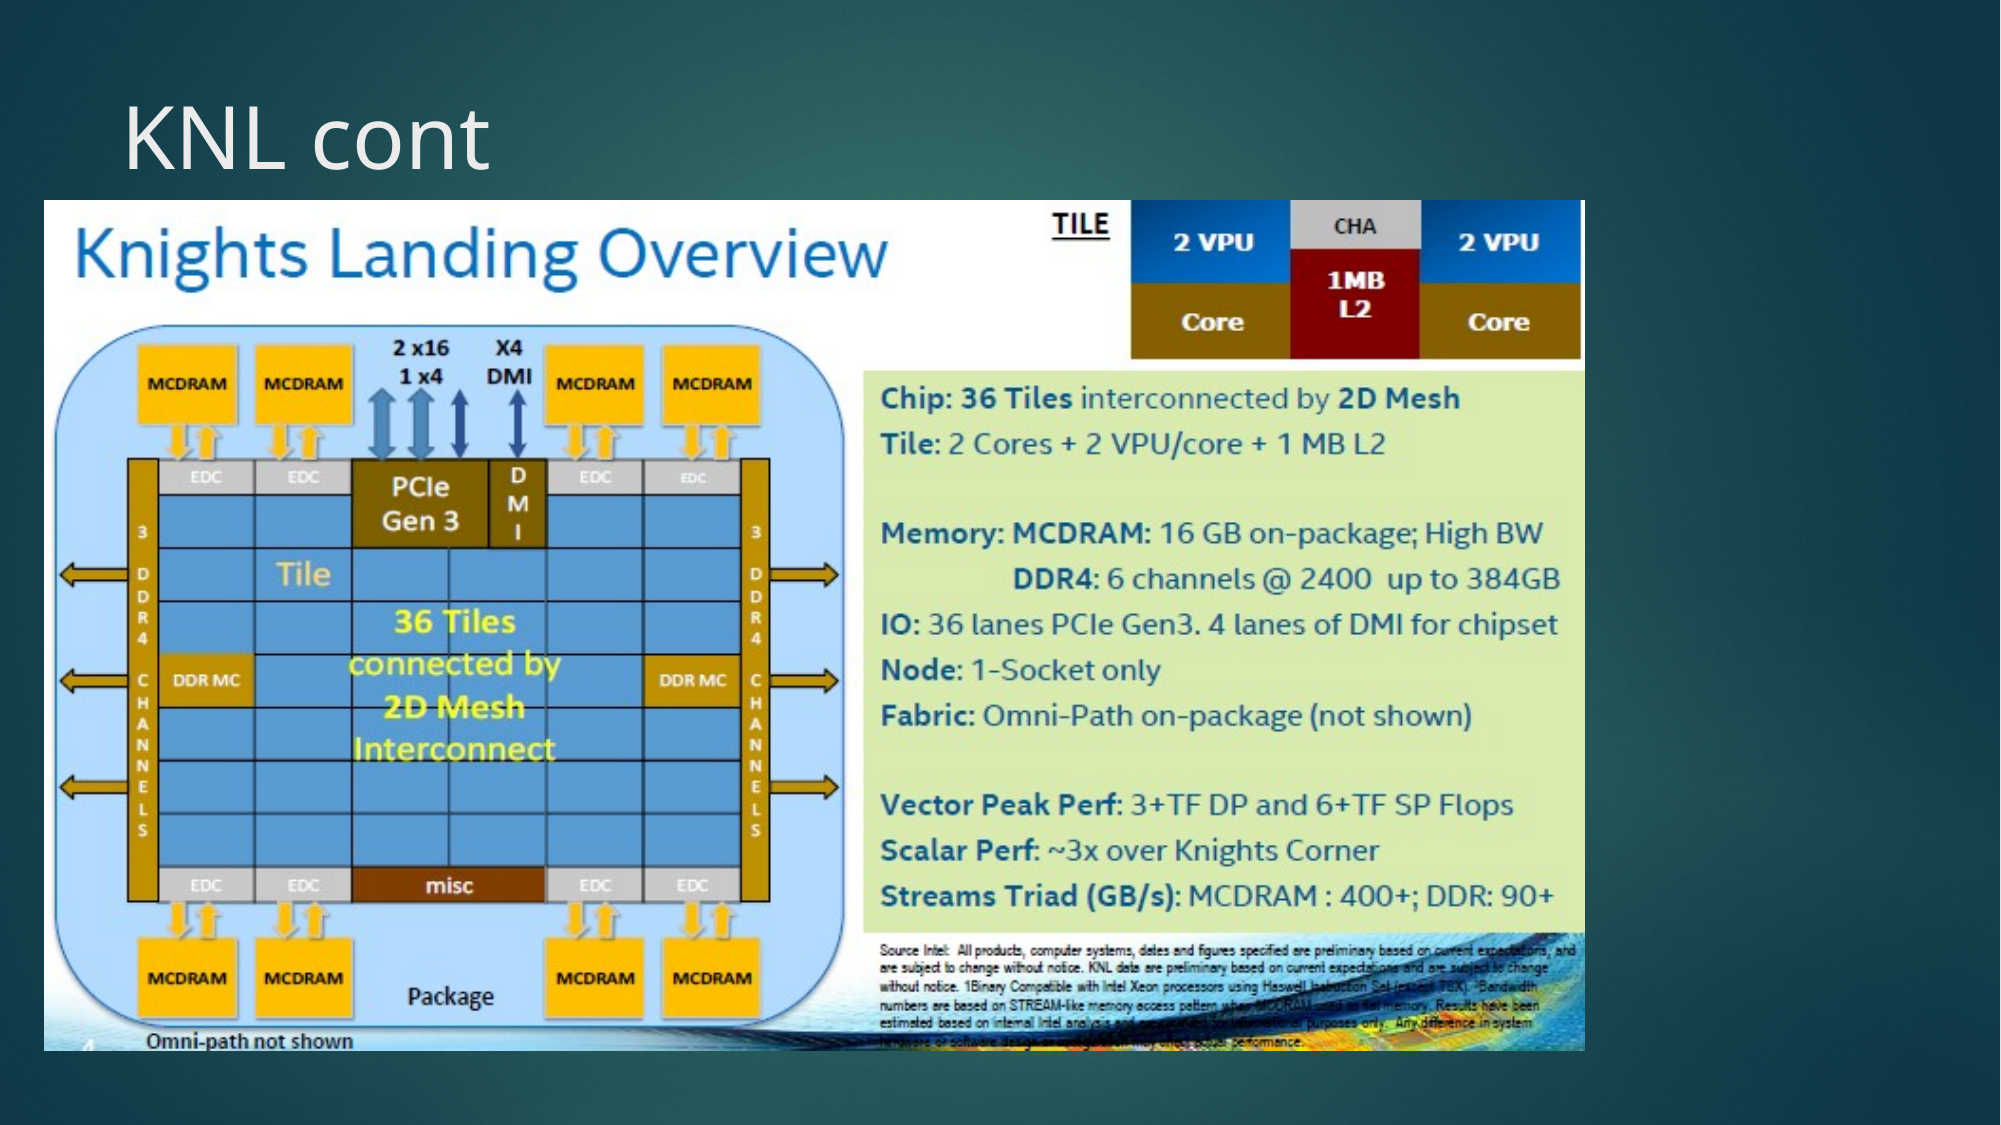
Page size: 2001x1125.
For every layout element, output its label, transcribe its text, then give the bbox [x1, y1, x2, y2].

picture [0, 0, 2001, 1125]
title KNL cont [106, 74, 1649, 305]
